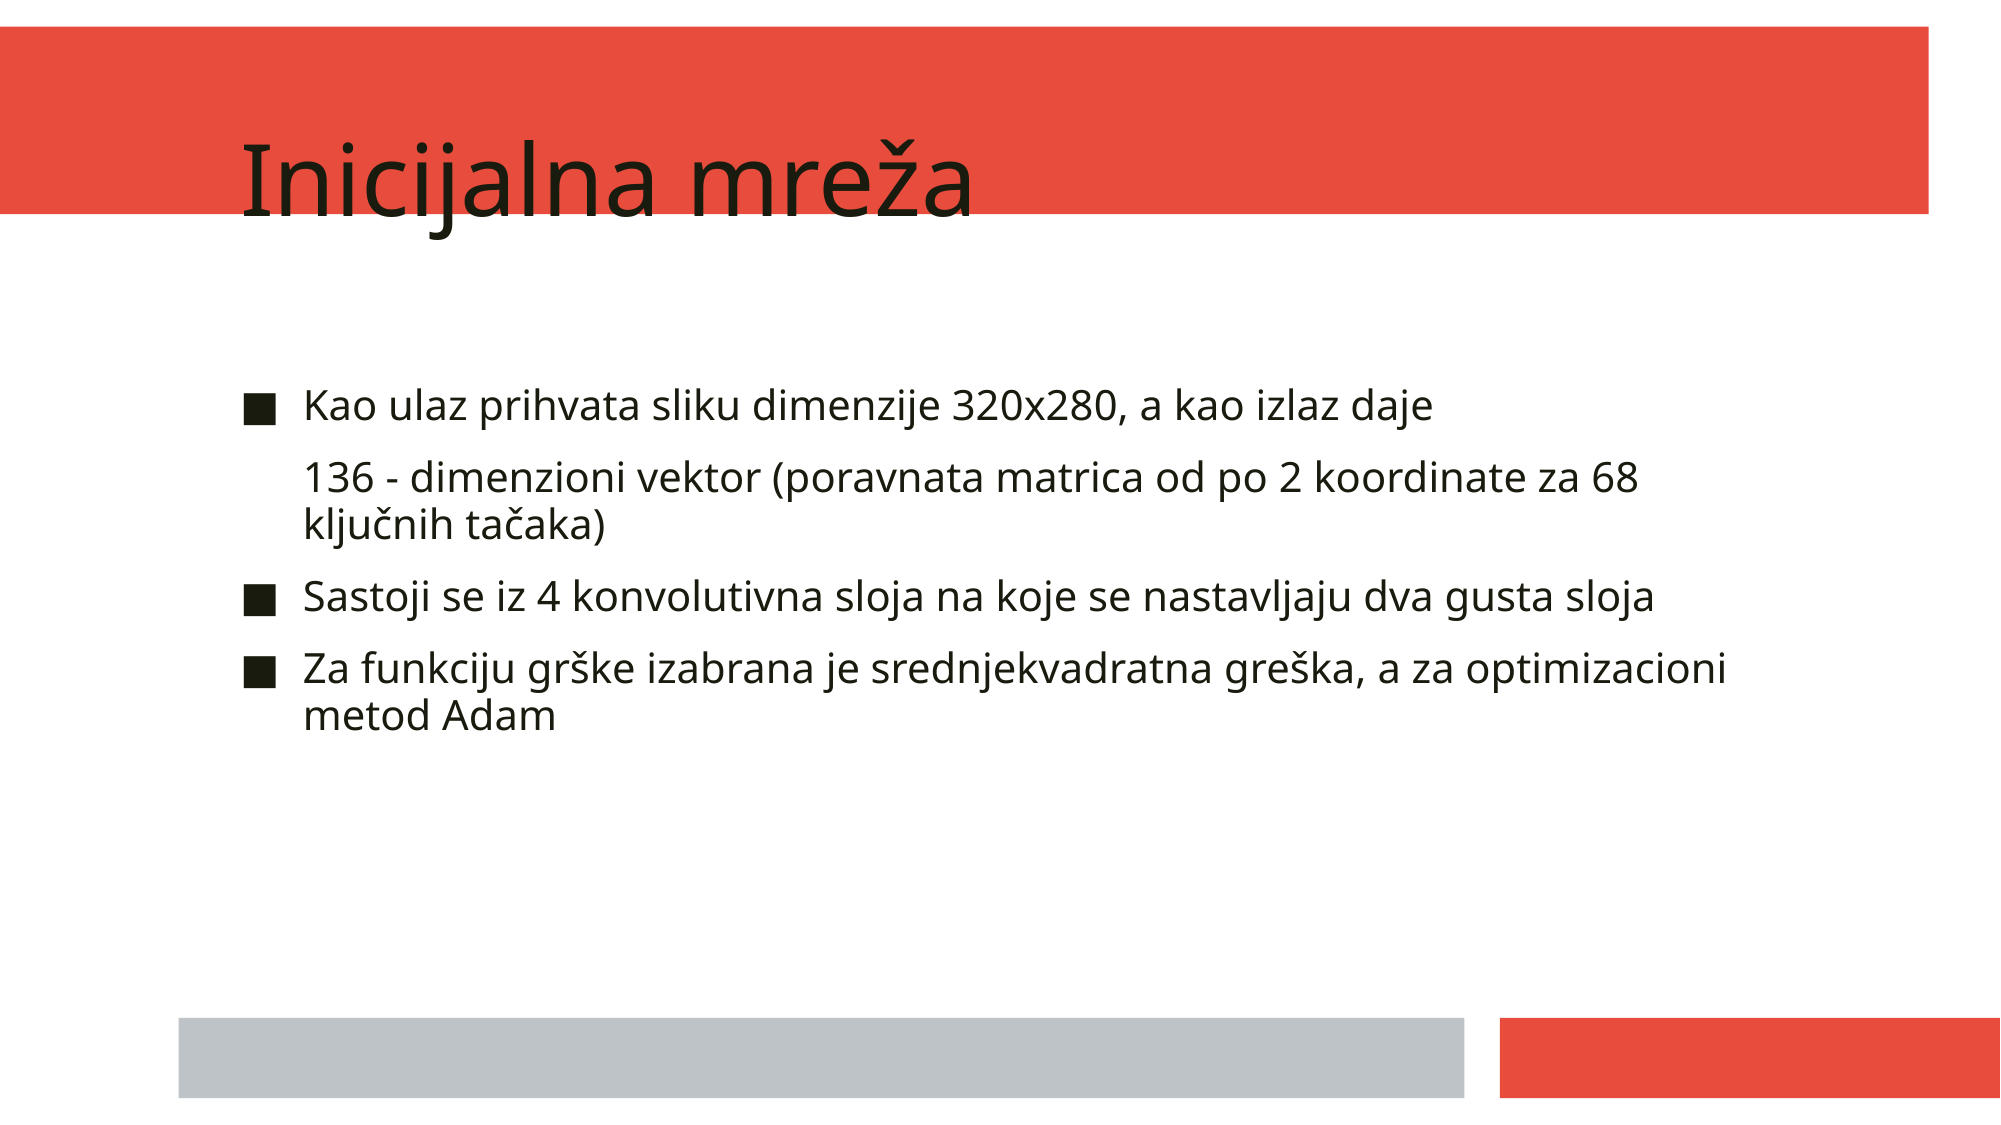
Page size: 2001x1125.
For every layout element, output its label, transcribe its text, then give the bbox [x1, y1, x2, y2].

list Kao ulaz prihvata sliku dimenzije 320x280, a kao izlaz daje 136 - dimenzioni vektor (poravnata matrica od po 2 koordinate za 68 ključnih tačaka) Sastoji se iz 4 konvolutivna sloja na koje se nastavljaju dva gusta sloja Za funkciju grške izabrana je srednjekvadratna greška, a za optimizacioni metod Adam [225, 375, 1800, 963]
title Inicijalna mreža [225, 112, 1800, 357]
